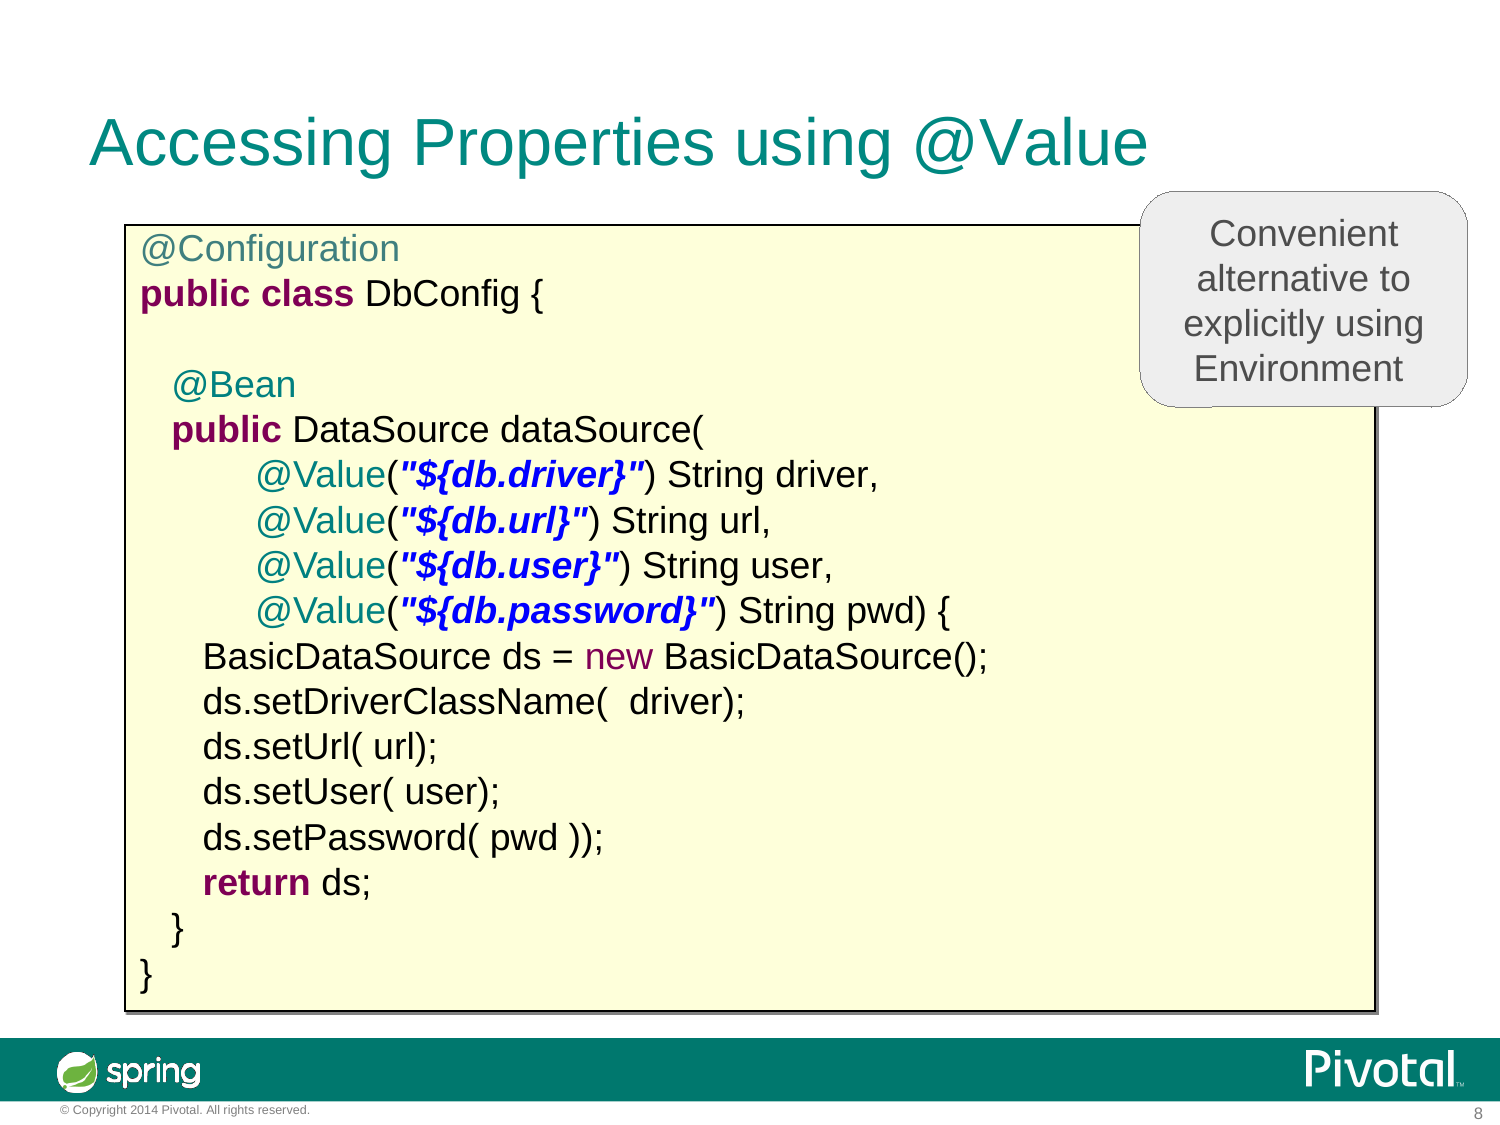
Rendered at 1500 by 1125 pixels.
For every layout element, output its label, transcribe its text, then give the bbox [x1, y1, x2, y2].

picture [1306, 1050, 1464, 1087]
text_box Convenient alternative to explicitly using Environment [1139, 191, 1468, 408]
picture [32, 1041, 210, 1103]
text_box @Configuration public class DbConfig { @Bean public DataSource dataSource( @Value("${db.driver}") String driver, @Value("${db.url}") String url, @Value("${db.user}") String user, @Value("${db.password}") String pwd) { BasicDataSource ds = new BasicDataSource(); ds.setDriverClassName( driver); ds.setUrl( url); ds.setUser( user); ds.setPassword( pwd )); return ds; } } [124, 224, 1375, 1012]
title Accessing Properties using @Value [75, 45, 1426, 233]
